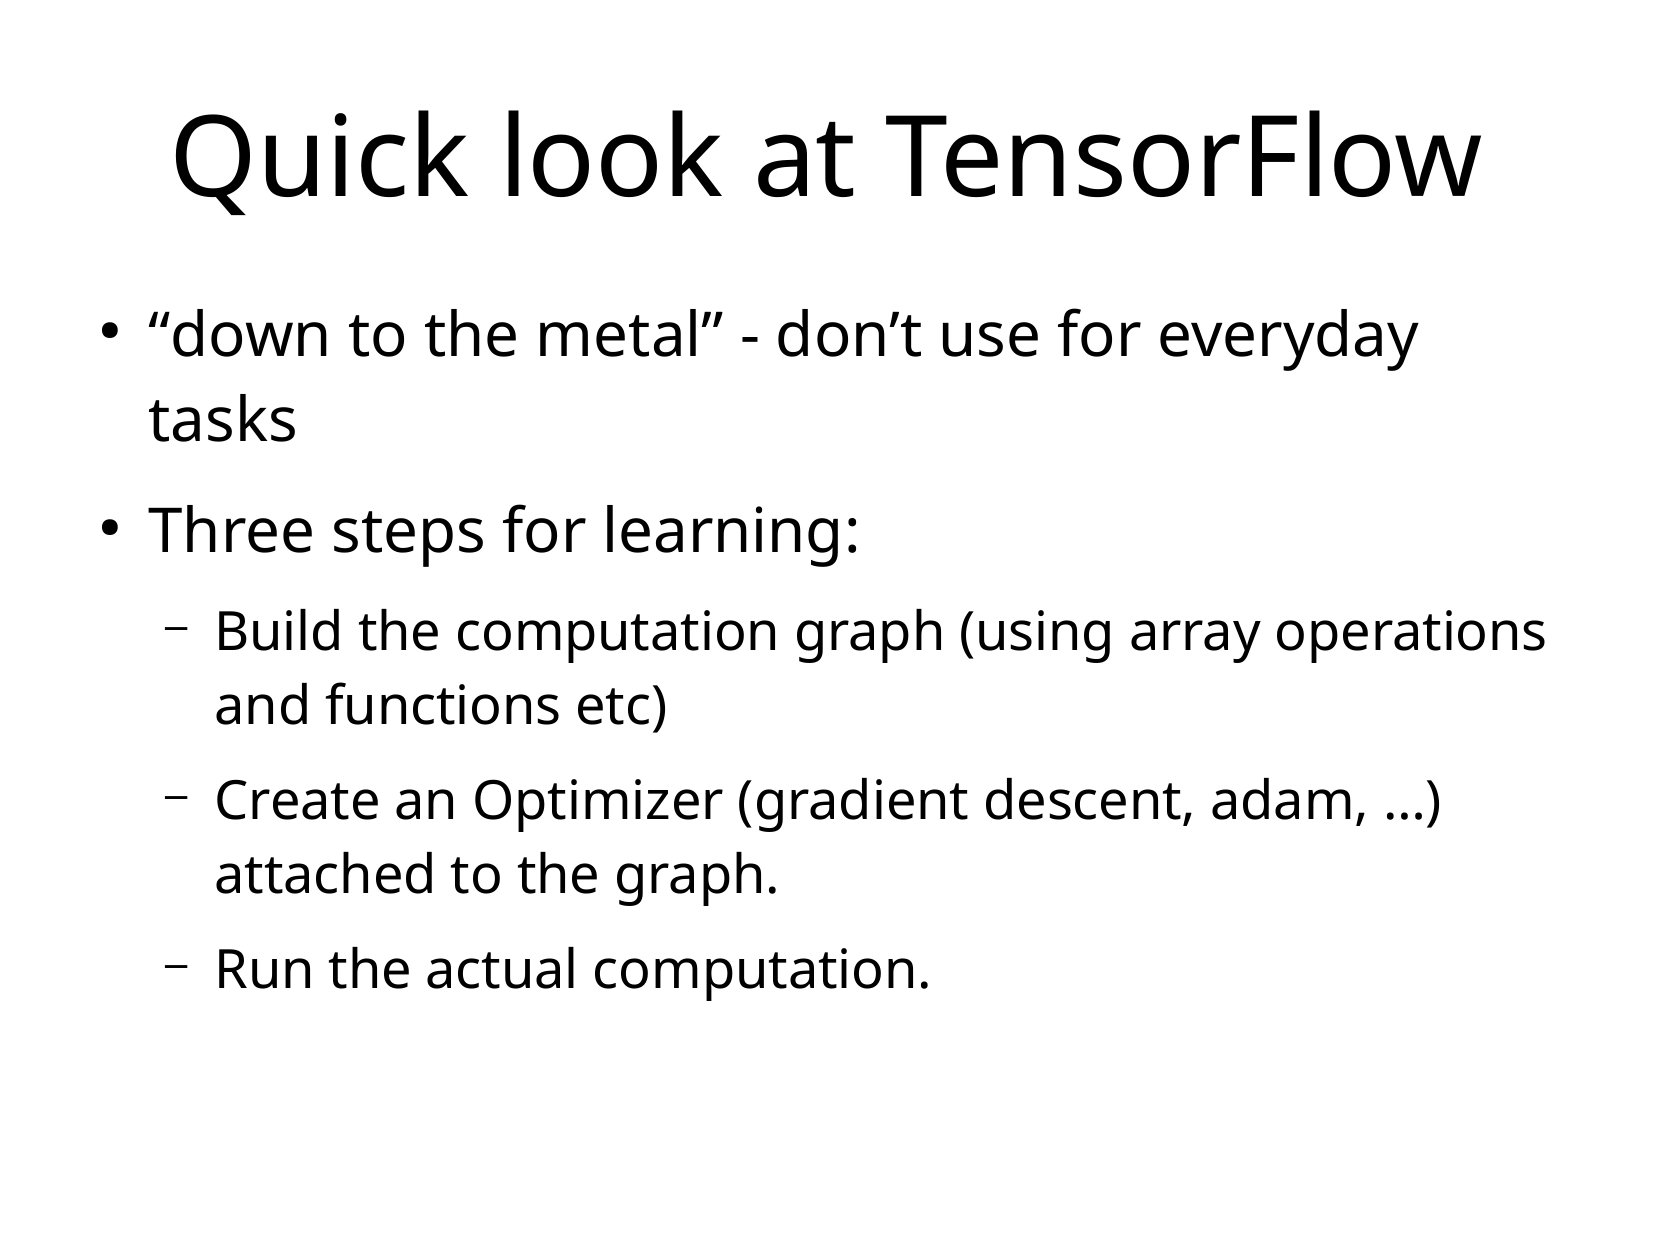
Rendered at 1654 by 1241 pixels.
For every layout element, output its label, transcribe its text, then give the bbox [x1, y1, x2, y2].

title Quick look at TensorFlow [82, 49, 1571, 257]
list “down to the metal” - don’t use for everyday tasks Three steps for learning: Build the computation graph (using array operations and functions etc) Create an Optimizer (gradient descent, adam, …) attached to the graph. Run the actual computation. [82, 290, 1571, 1010]
